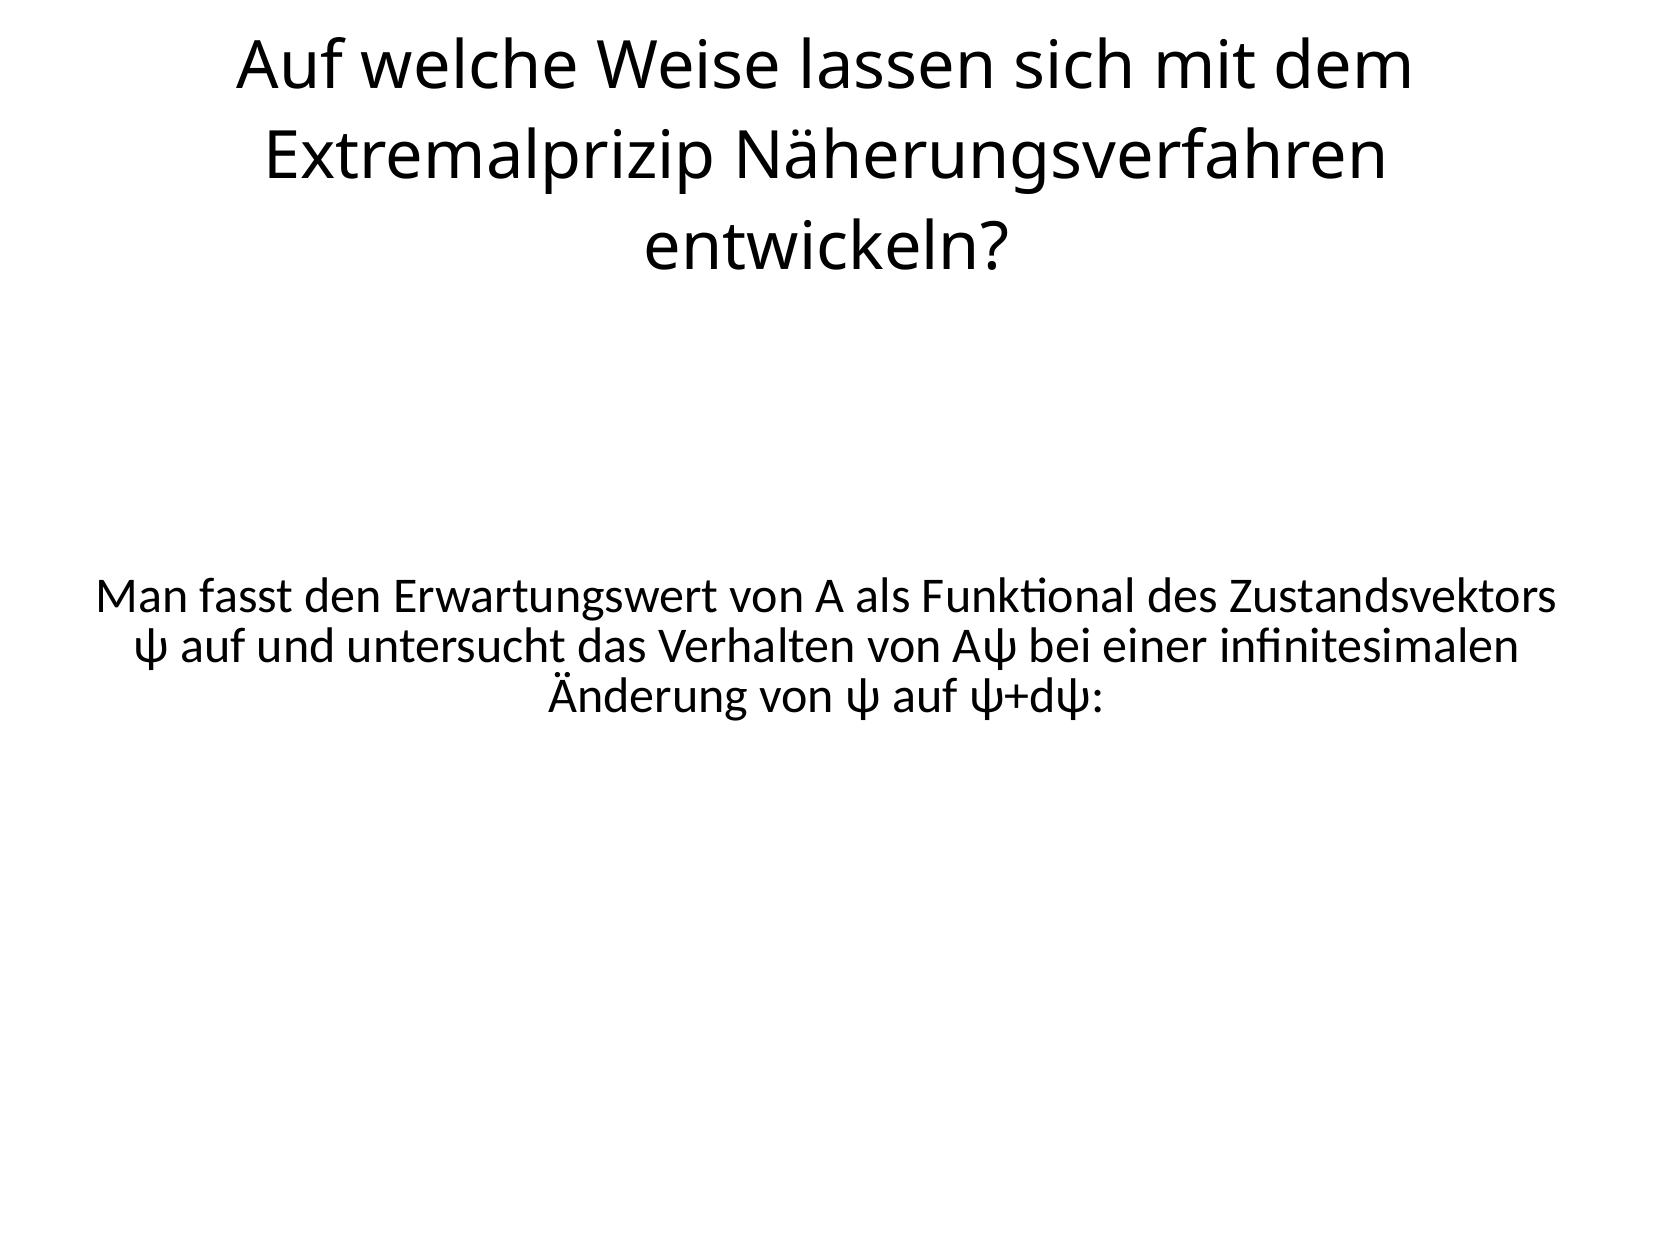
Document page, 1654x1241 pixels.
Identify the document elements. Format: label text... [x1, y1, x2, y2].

subtitle Man fasst den Erwartungswert von A als Funktional des Zustandsvektors ψ auf und untersucht das Verhalten von Aψ bei einer infinitesimalen Änderung von ψ auf ψ+dψ: [82, 290, 1571, 1010]
title Auf welche Weise lassen sich mit dem Extremalprizip Näherungsverfahren entwickeln? [82, 49, 1571, 257]
